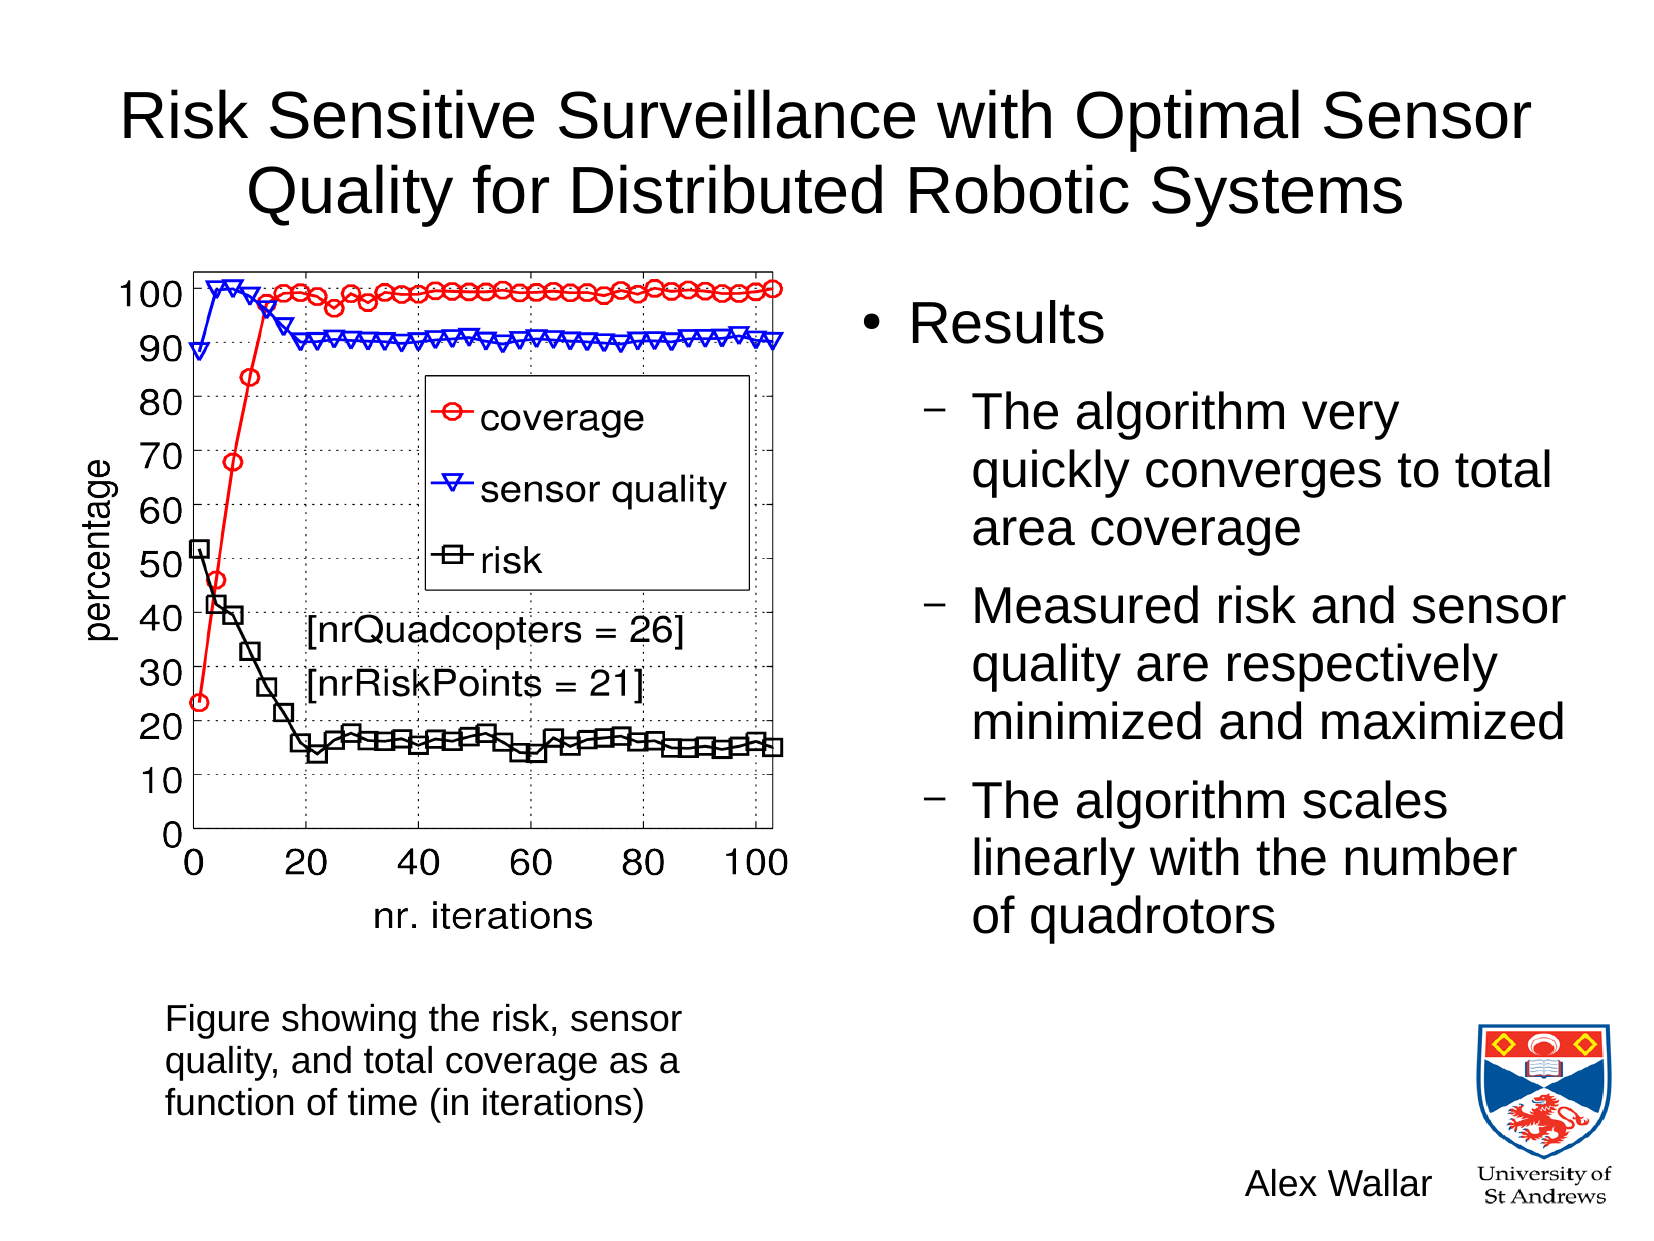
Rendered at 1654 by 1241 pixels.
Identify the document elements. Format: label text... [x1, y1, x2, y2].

picture [1455, 1009, 1636, 1217]
title Risk Sensitive Surveillance with Optimal Sensor Quality for Distributed Robotic Systems [82, 49, 1571, 257]
text_box Figure showing the risk, sensor quality, and total coverage as a function of time (in iterations) [150, 990, 781, 1131]
text_box Alex Wallar [1230, 1155, 1455, 1212]
list Results The algorithm very quickly converges to total area coverage Measured risk and sensor quality are respectively minimized and maximized The algorithm scales linearly with the number of quadrotors [845, 290, 1572, 1010]
picture [82, 271, 788, 931]
